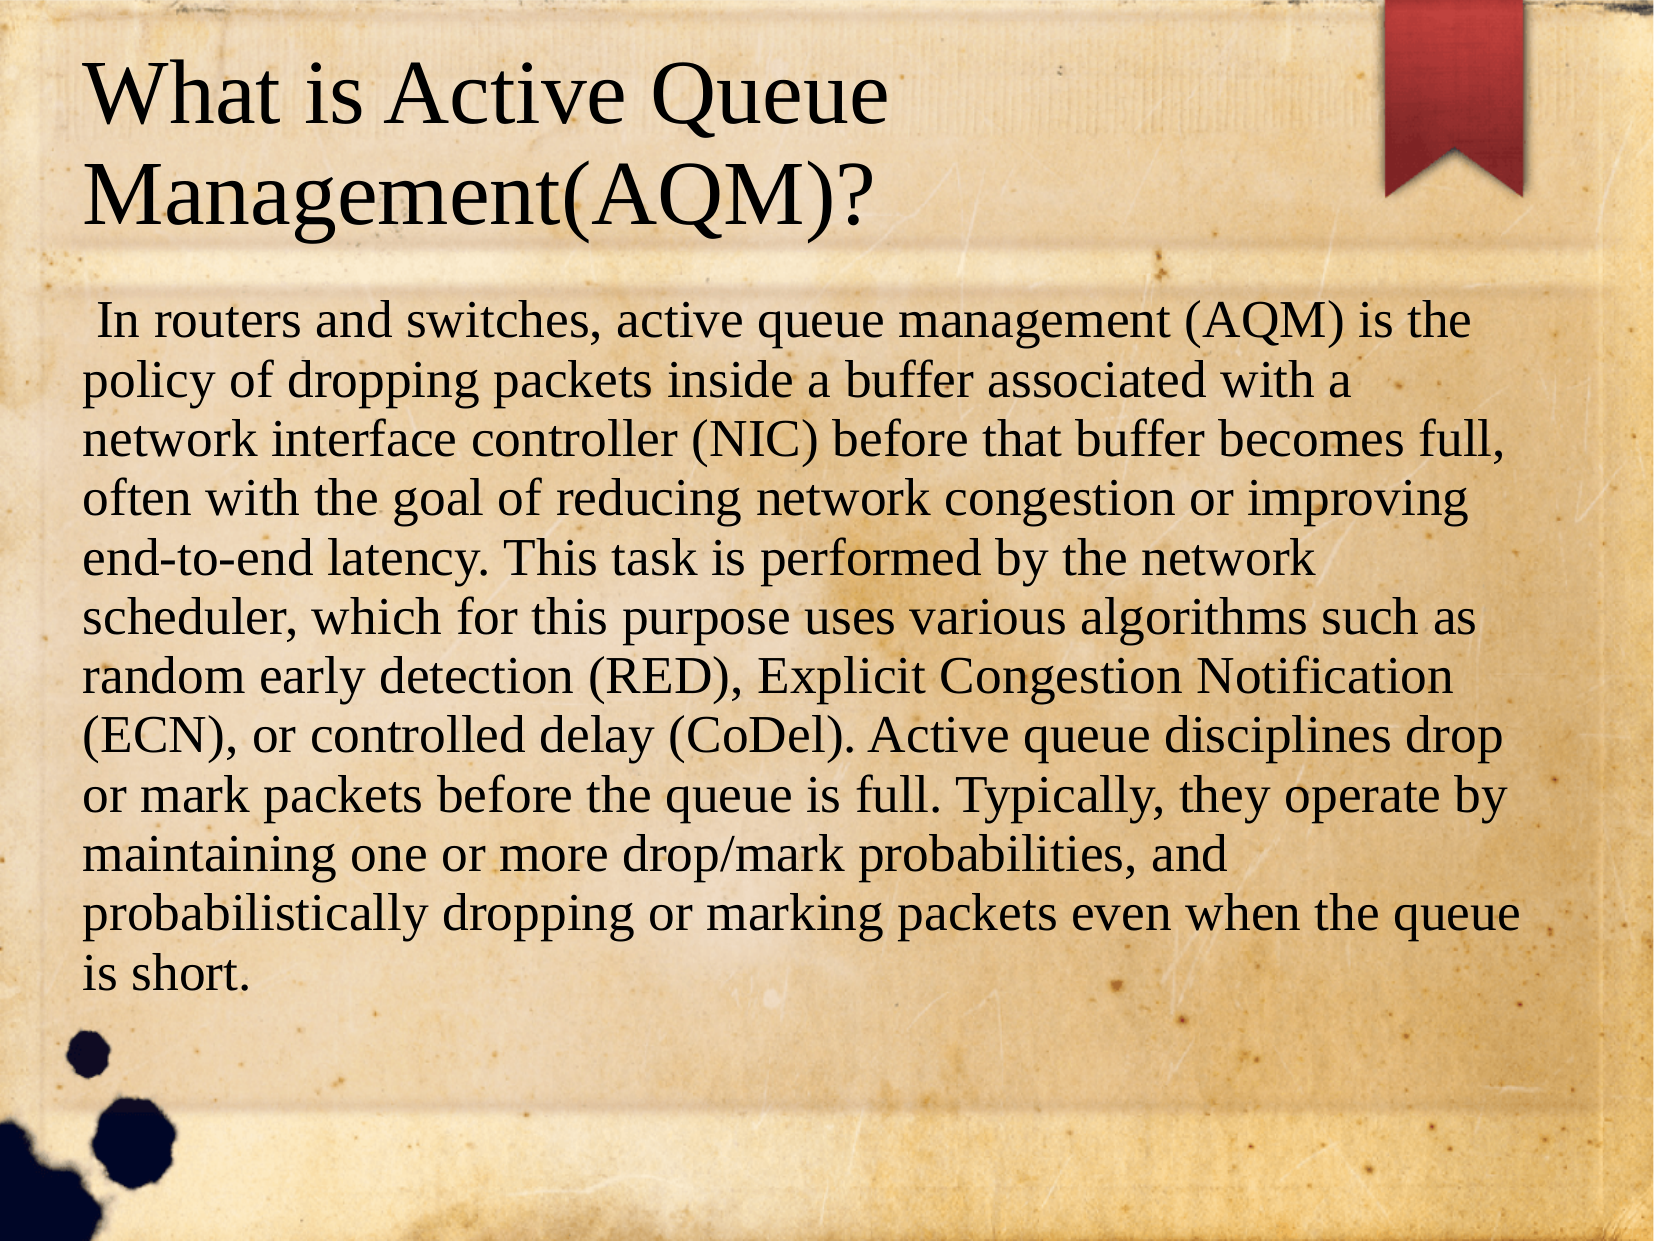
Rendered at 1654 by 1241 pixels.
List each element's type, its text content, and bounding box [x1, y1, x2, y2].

picture [0, 0, 1654, 1241]
title What is Active Queue Management(AQM)? [82, 41, 1347, 245]
list In routers and switches, active queue management (AQM) is the policy of dropping packets inside a buffer associated with a network interface controller (NIC) before that buffer becomes full, often with the goal of reducing network congestion or improving end-to-end latency. This task is performed by the network scheduler, which for this purpose uses various algorithms such as random early detection (RED), Explicit Congestion Notification (ECN), or controlled delay (CoDel). Active queue disciplines drop or mark packets before the queue is full. Typically, they operate by maintaining one or more drop/mark probabilities, and probabilistically dropping or marking packets even when the queue is short. [82, 290, 1538, 1010]
